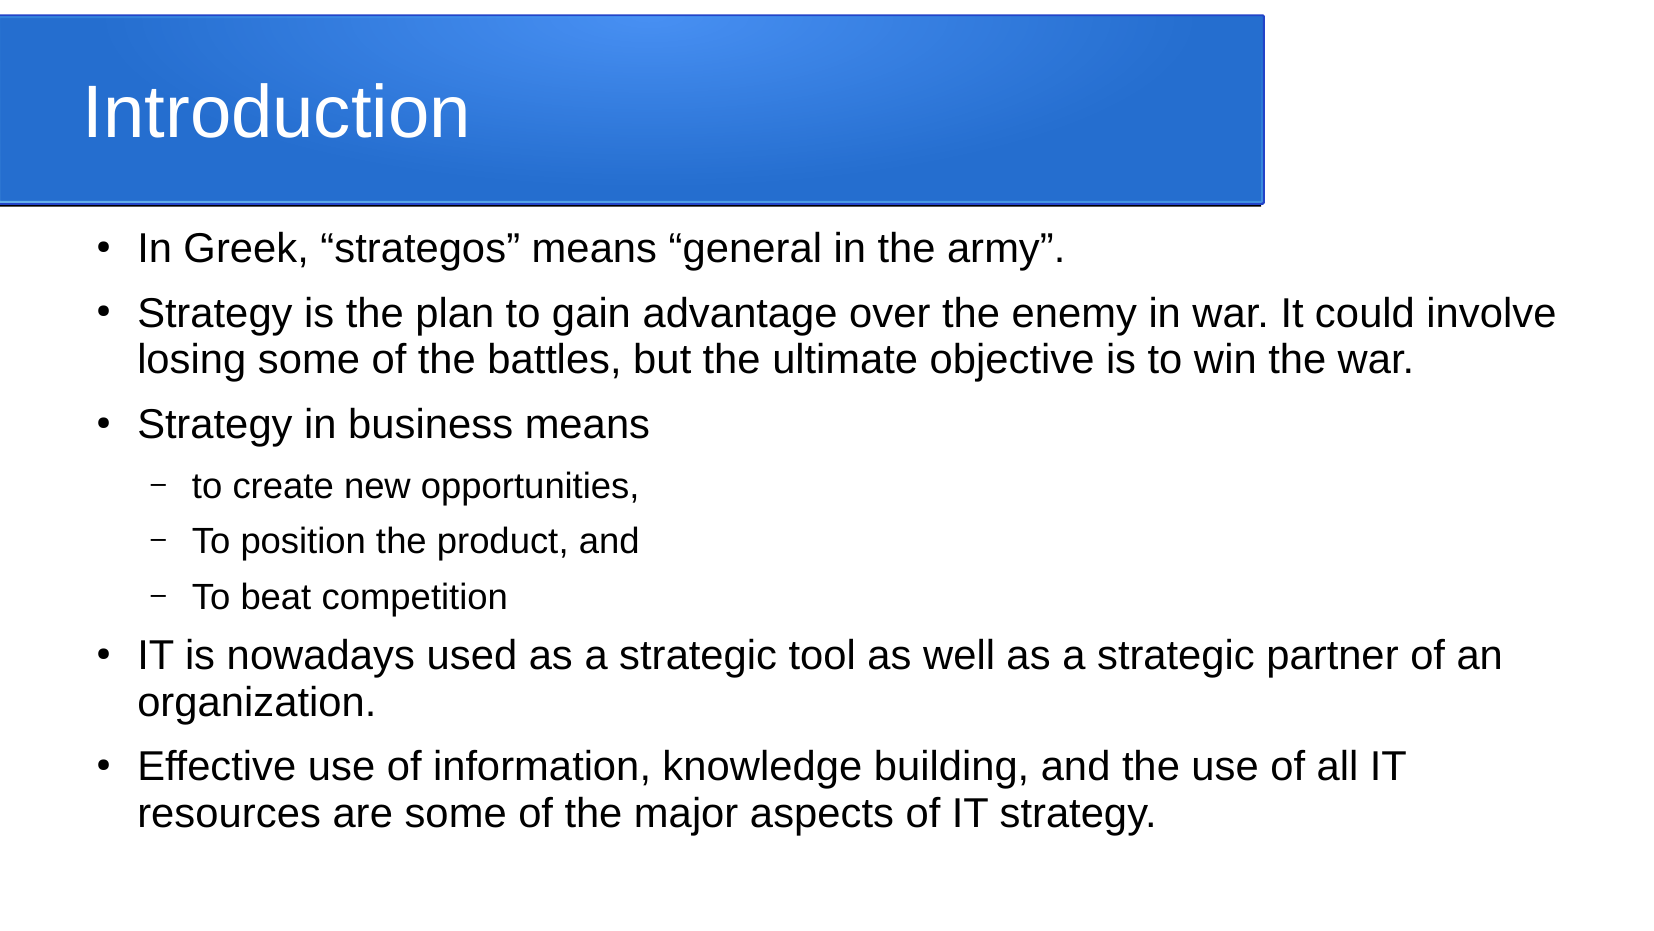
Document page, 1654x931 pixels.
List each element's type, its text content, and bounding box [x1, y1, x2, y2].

title Introduction [82, 35, 1235, 189]
list In Greek, “strategos” means “general in the army”. Strategy is the plan to gain advantage over the enemy in war. It could involve losing some of the battles, but the ultimate objective is to win the war. Strategy in business means to create new opportunities, To position the product, and To beat competition IT is nowadays used as a strategic tool as well as a strategic partner of an organization. Effective use of information, knowledge building, and the use of all IT resources are some of the major aspects of IT strategy. [82, 224, 1571, 856]
